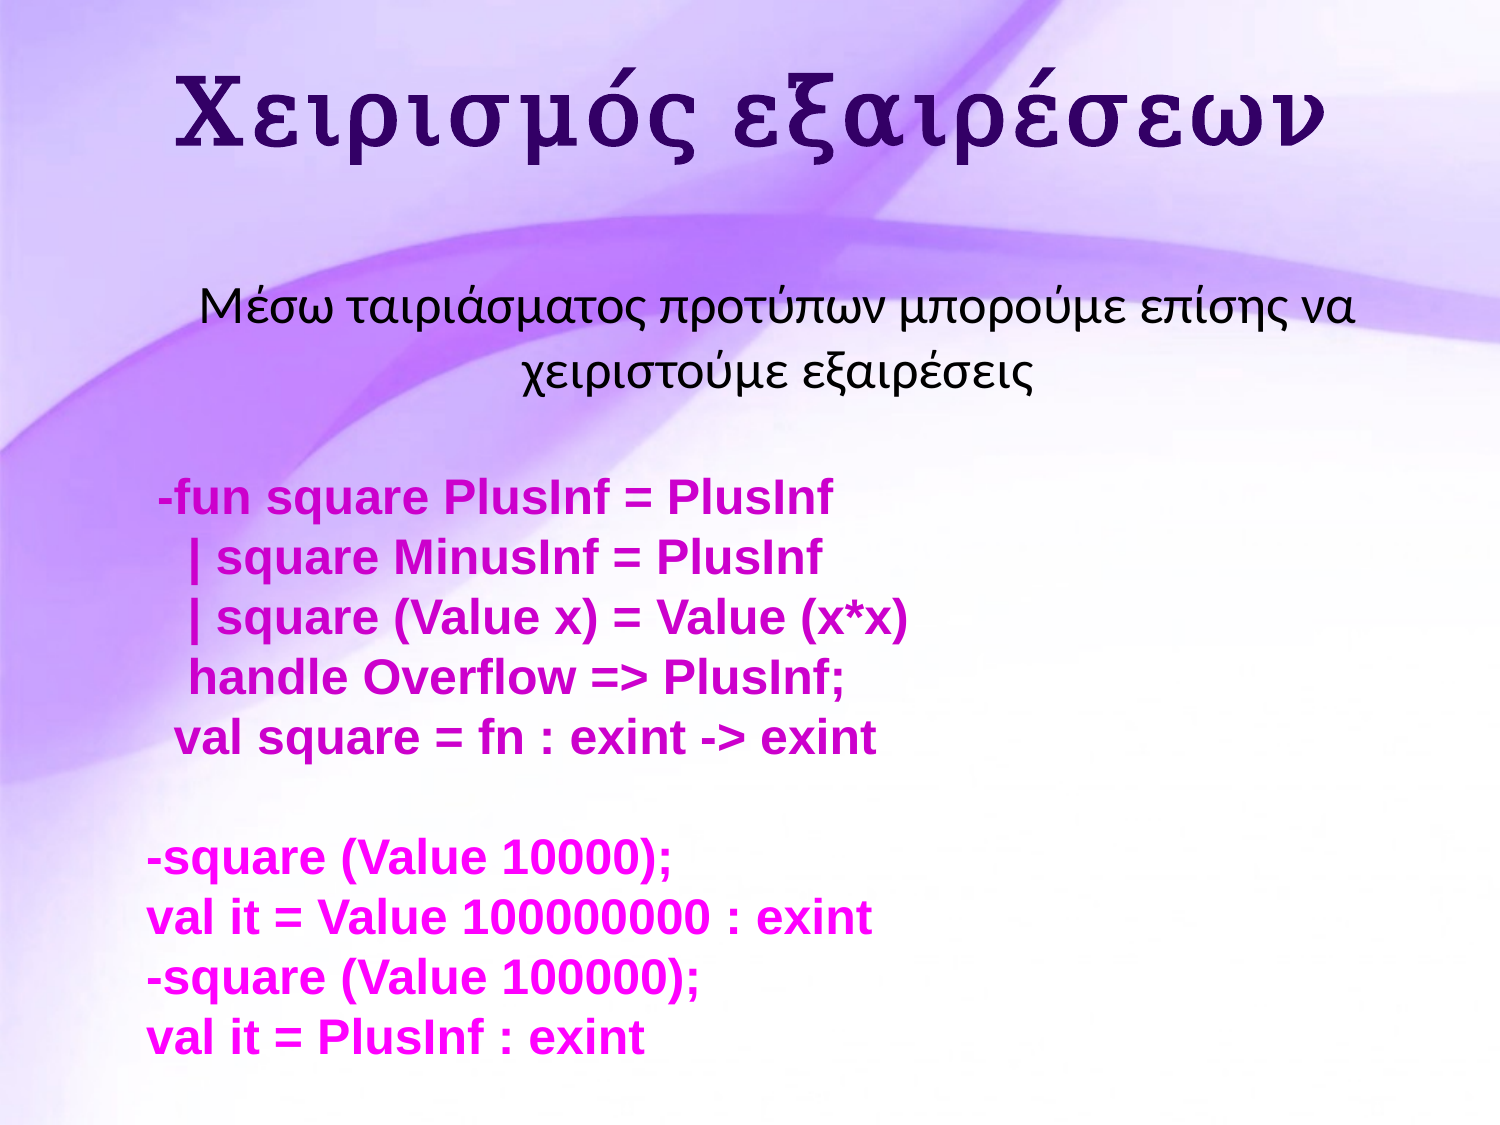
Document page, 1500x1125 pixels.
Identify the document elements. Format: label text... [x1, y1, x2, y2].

list Μέσω ταιριάσματος προτύπων μπορούμε επίσης να χειριστούμε εξαιρέσεις -fun square PlusInf = PlusInf | square MinusInf = PlusInf | square (Value x) = Value (x*x) handle Overflow => PlusInf; val square = fn : exint -> exint -square (Value 10000); val it = Value 100000000 : exint -square (Value 100000); val it = PlusInf : exint [75, 262, 1425, 1005]
picture [0, 0, 1500, 1125]
title Χειρισμός εξαιρέσεων [75, 45, 1425, 233]
